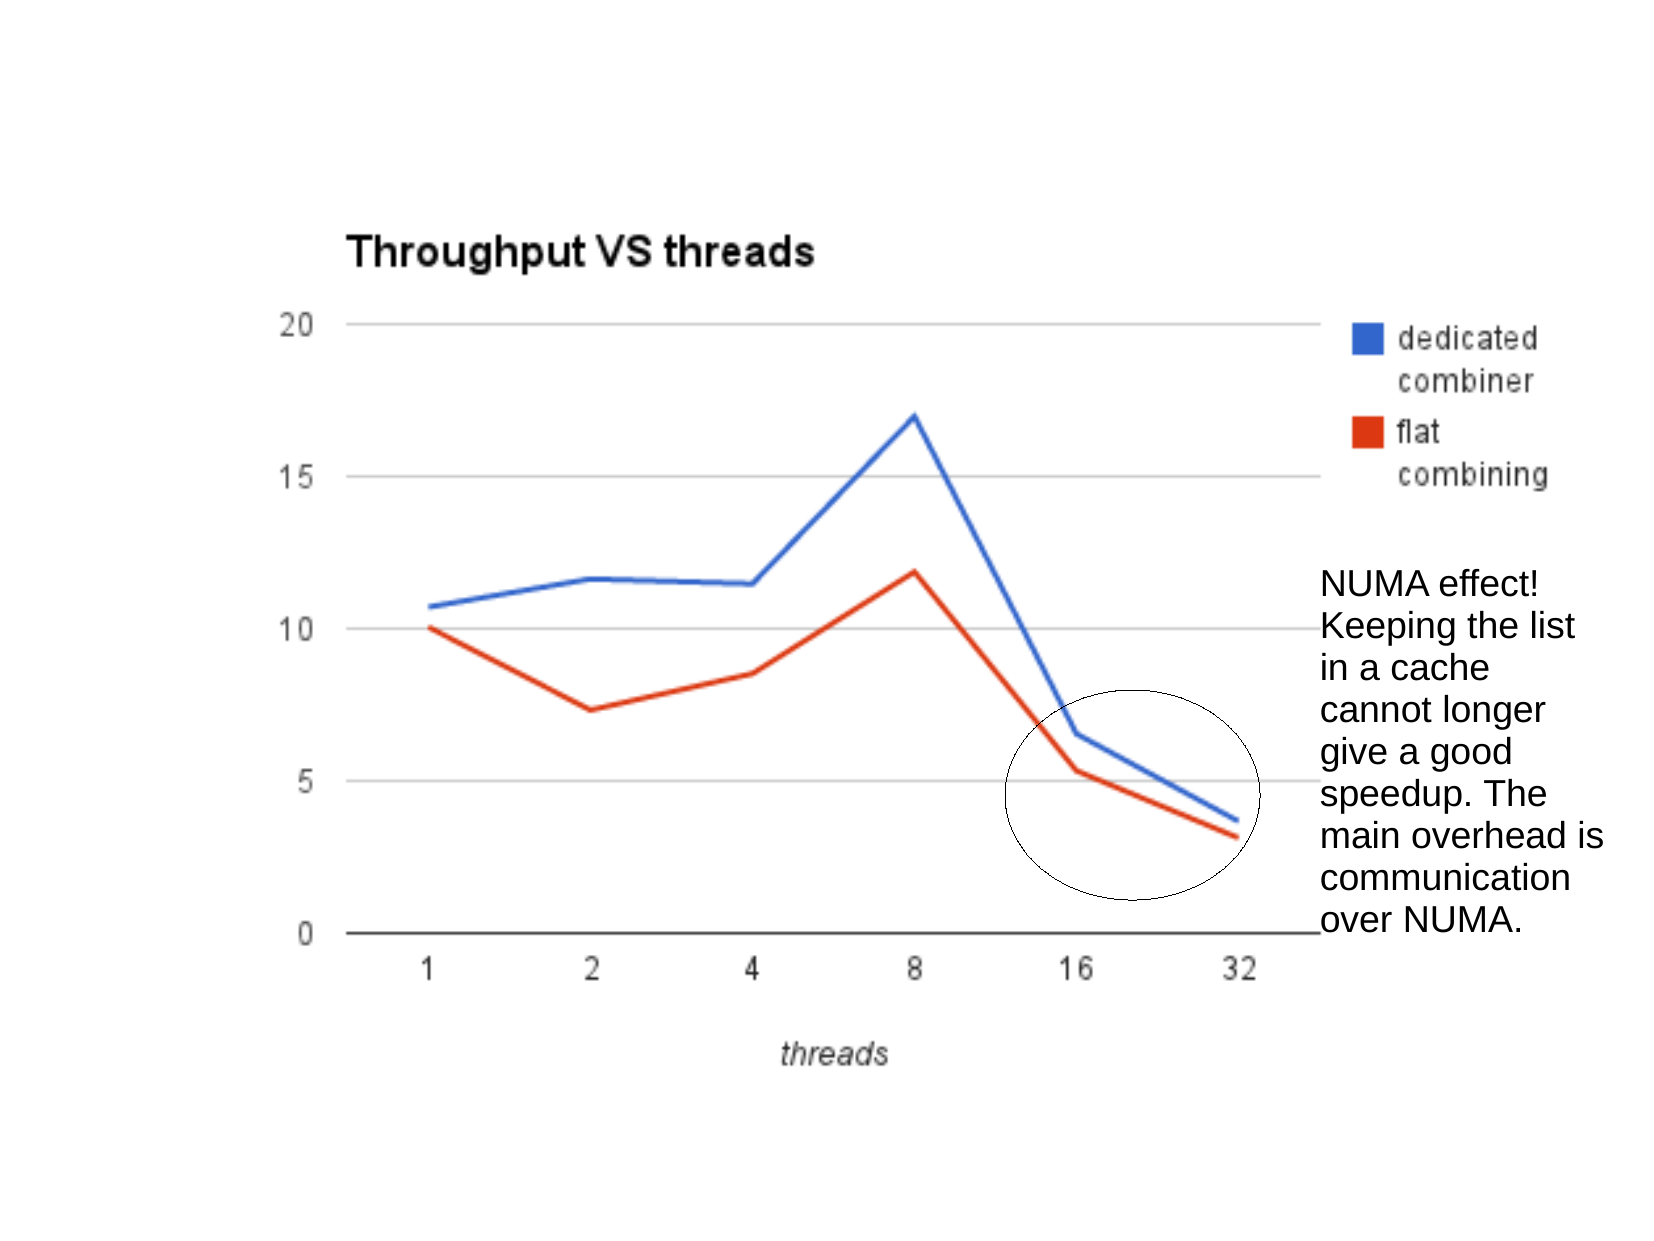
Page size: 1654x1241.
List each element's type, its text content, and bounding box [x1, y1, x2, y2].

text_box [1005, 690, 1261, 901]
picture [45, 134, 1621, 1126]
text_box NUMA effect! Keeping the list in a cache cannot longer give a good speedup. The main overhead is communication over NUMA. [1305, 555, 1621, 948]
